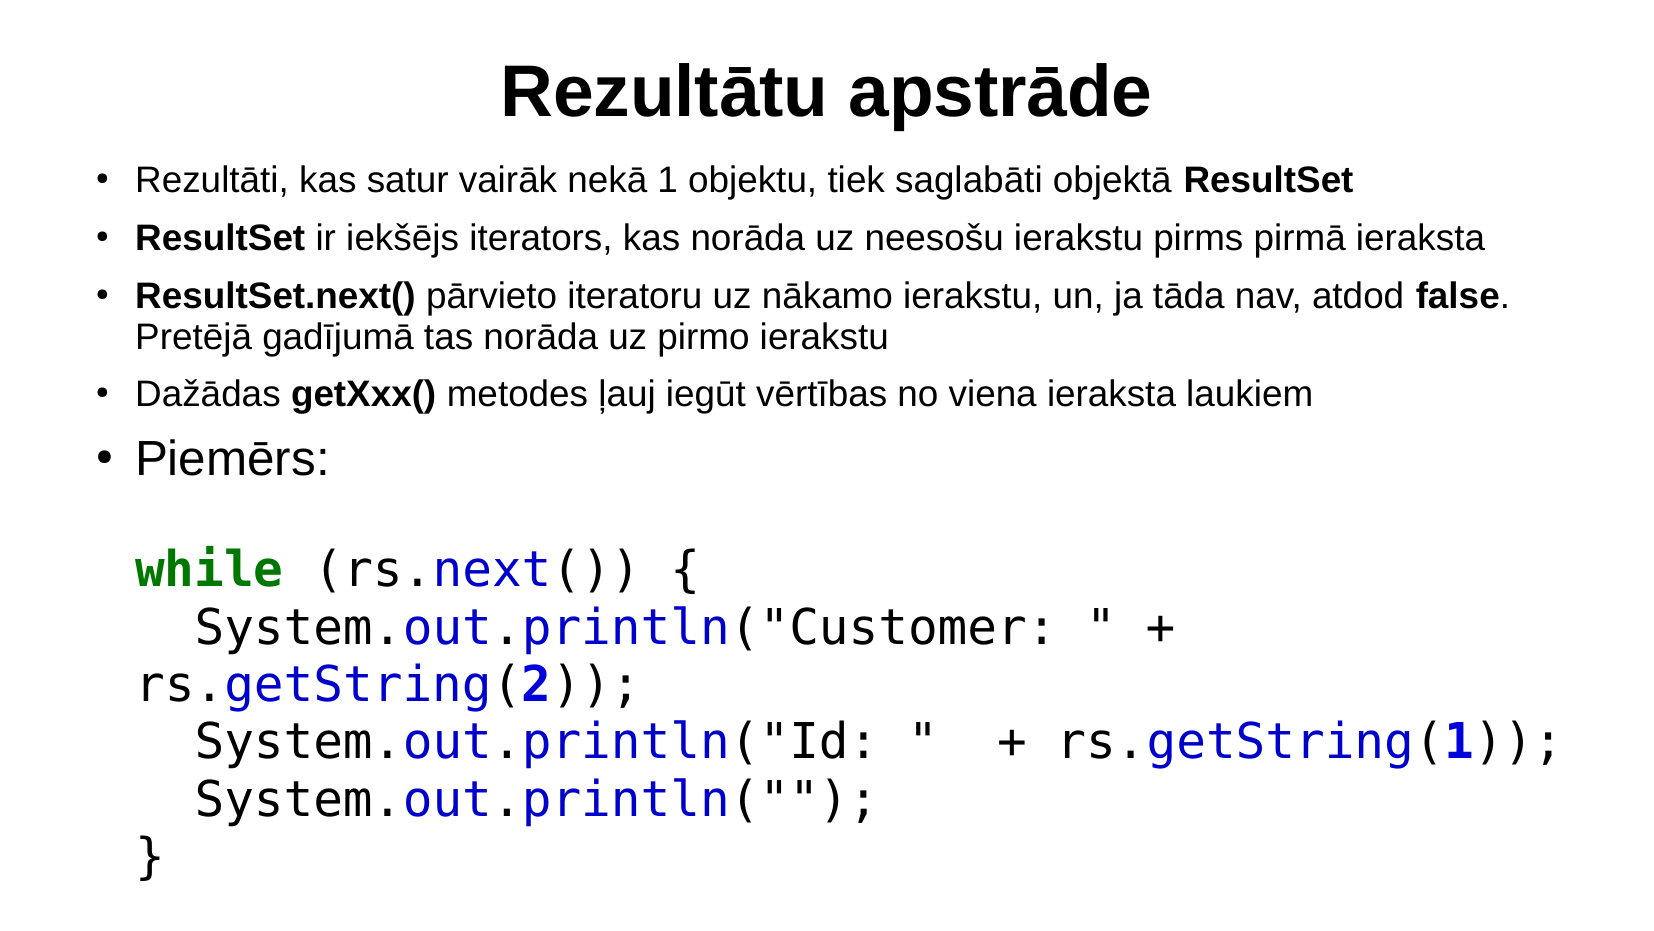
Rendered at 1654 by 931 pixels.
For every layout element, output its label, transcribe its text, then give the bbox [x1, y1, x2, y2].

list Rezultāti, kas satur vairāk nekā 1 objektu, tiek saglabāti objektā ResultSet ResultSet ir iekšējs iterators, kas norāda uz neesošu ierakstu pirms pirmā ieraksta ResultSet.next() pārvieto iteratoru uz nākamo ierakstu, un, ja tāda nav, atdod false. Pretējā gadījumā tas norāda uz pirmo ierakstu Dažādas getXxx() metodes ļauj iegūt vērtības no viena ieraksta laukiem Piemērs: while (rs.next()) { System.out.println("Customer: " + rs.getString(2)); System.out.println("Id: " + rs.getString(1)); System.out.println(""); } [82, 159, 1583, 895]
title Rezultātu apstrāde [82, 50, 1571, 133]
